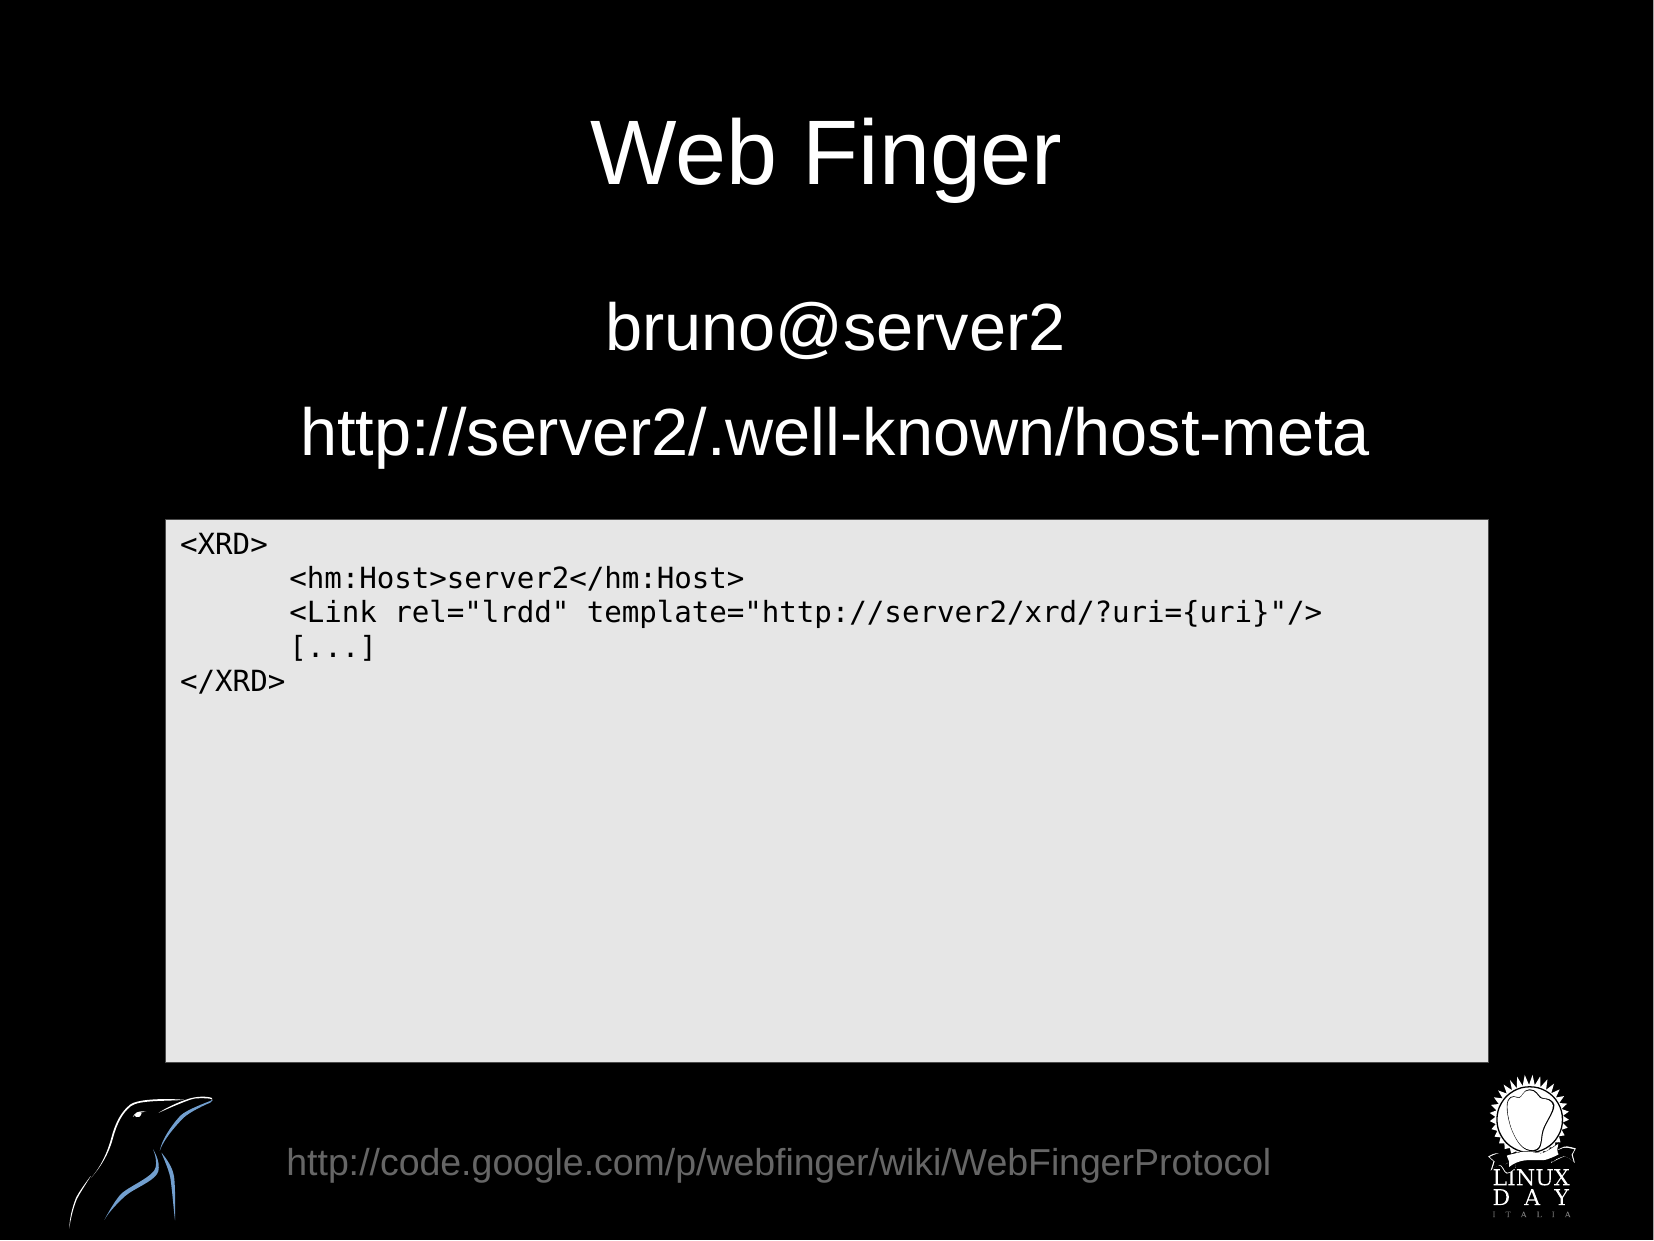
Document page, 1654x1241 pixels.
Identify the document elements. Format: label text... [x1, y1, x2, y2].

text_box http://code.google.com/p/webfinger/wiki/WebFingerProtocol [271, 1133, 1441, 1191]
list bruno@server2 http://server2/.well-known/host-meta [82, 290, 1571, 1109]
title Web Finger [82, 56, 1571, 250]
text_box <XRD> <hm:Host>server2</hm:Host> <Link rel="lrdd" template="http://server2/xrd/?uri={uri}"/> [...] </XRD> [165, 519, 1489, 1063]
